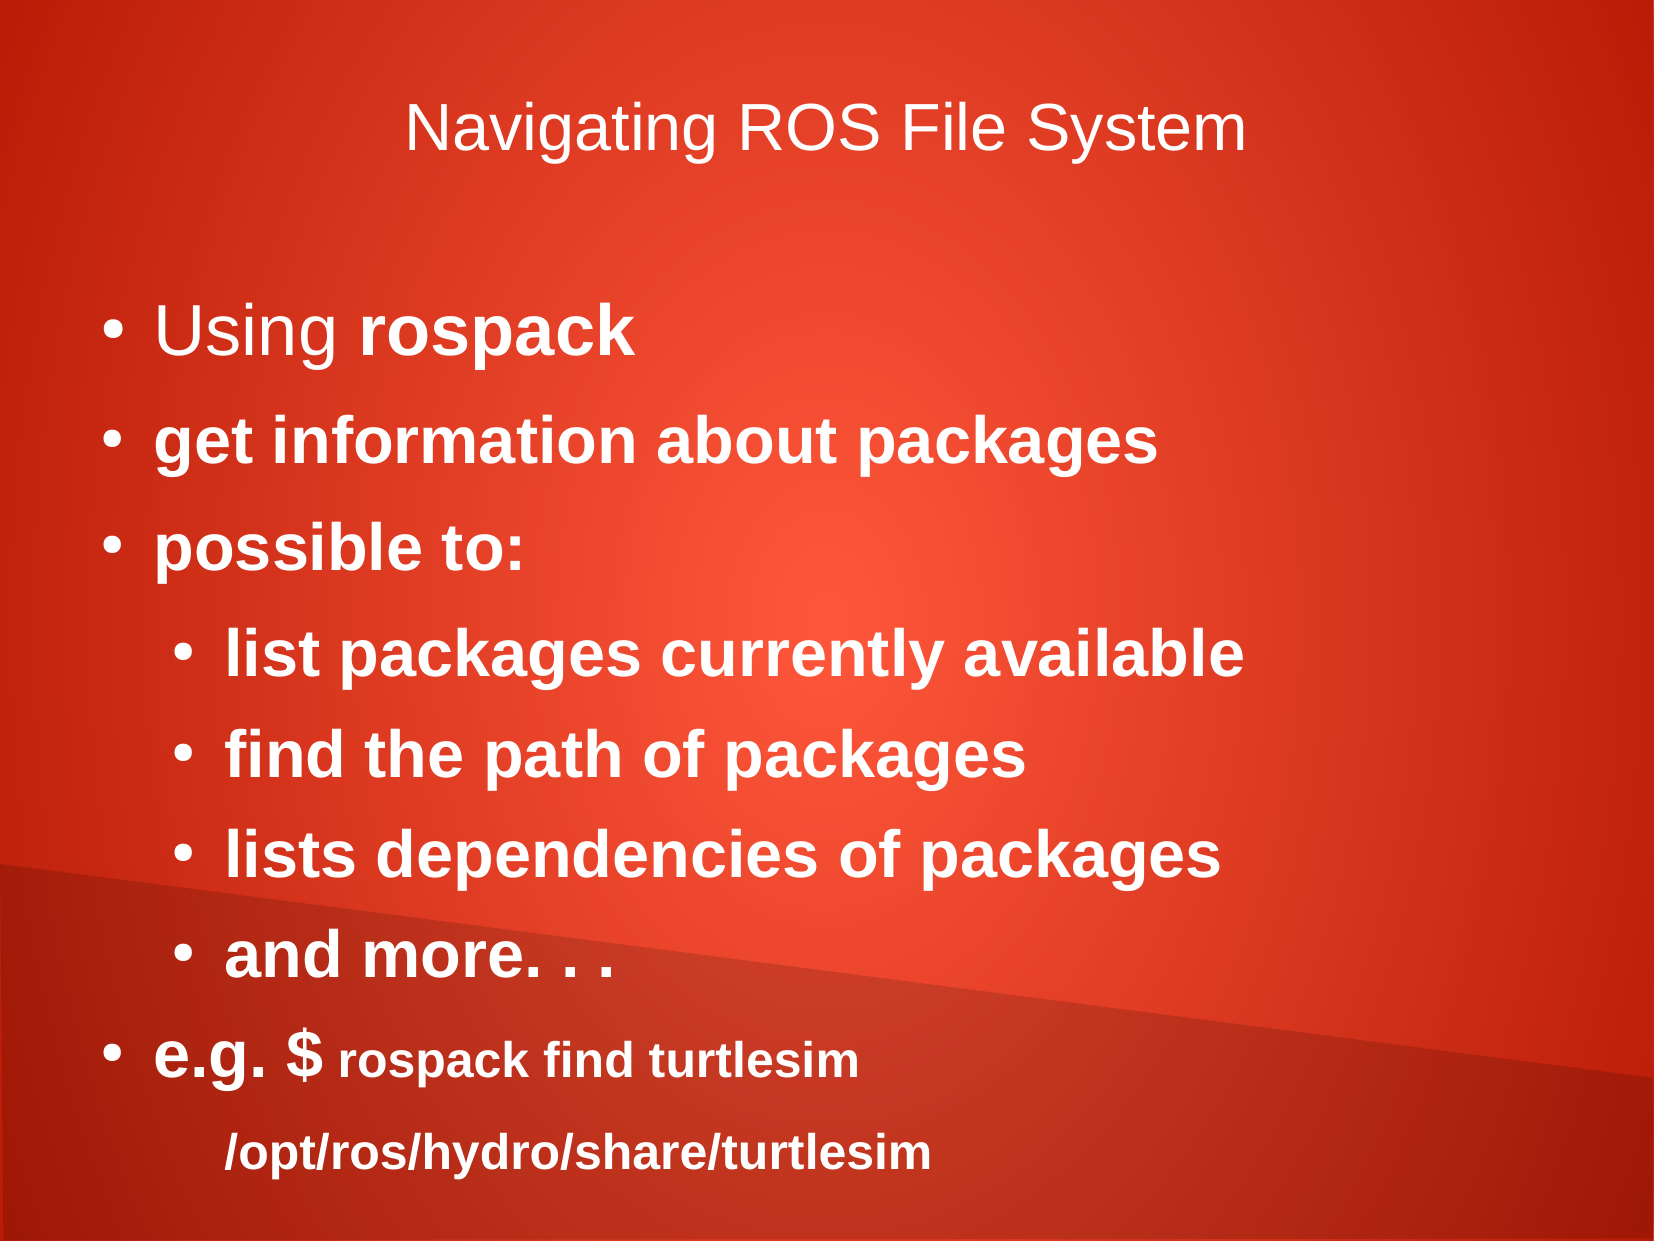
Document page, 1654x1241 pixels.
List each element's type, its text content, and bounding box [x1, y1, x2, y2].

list Using rospack get information about packages possible to: list packages currently available find the path of packages lists dependencies of packages and more. . . e.g. $ rospack find turtlesim /opt/ros/hydro/share/turtlesim [82, 290, 1538, 1186]
title Navigating ROS File System [389, 49, 1264, 205]
